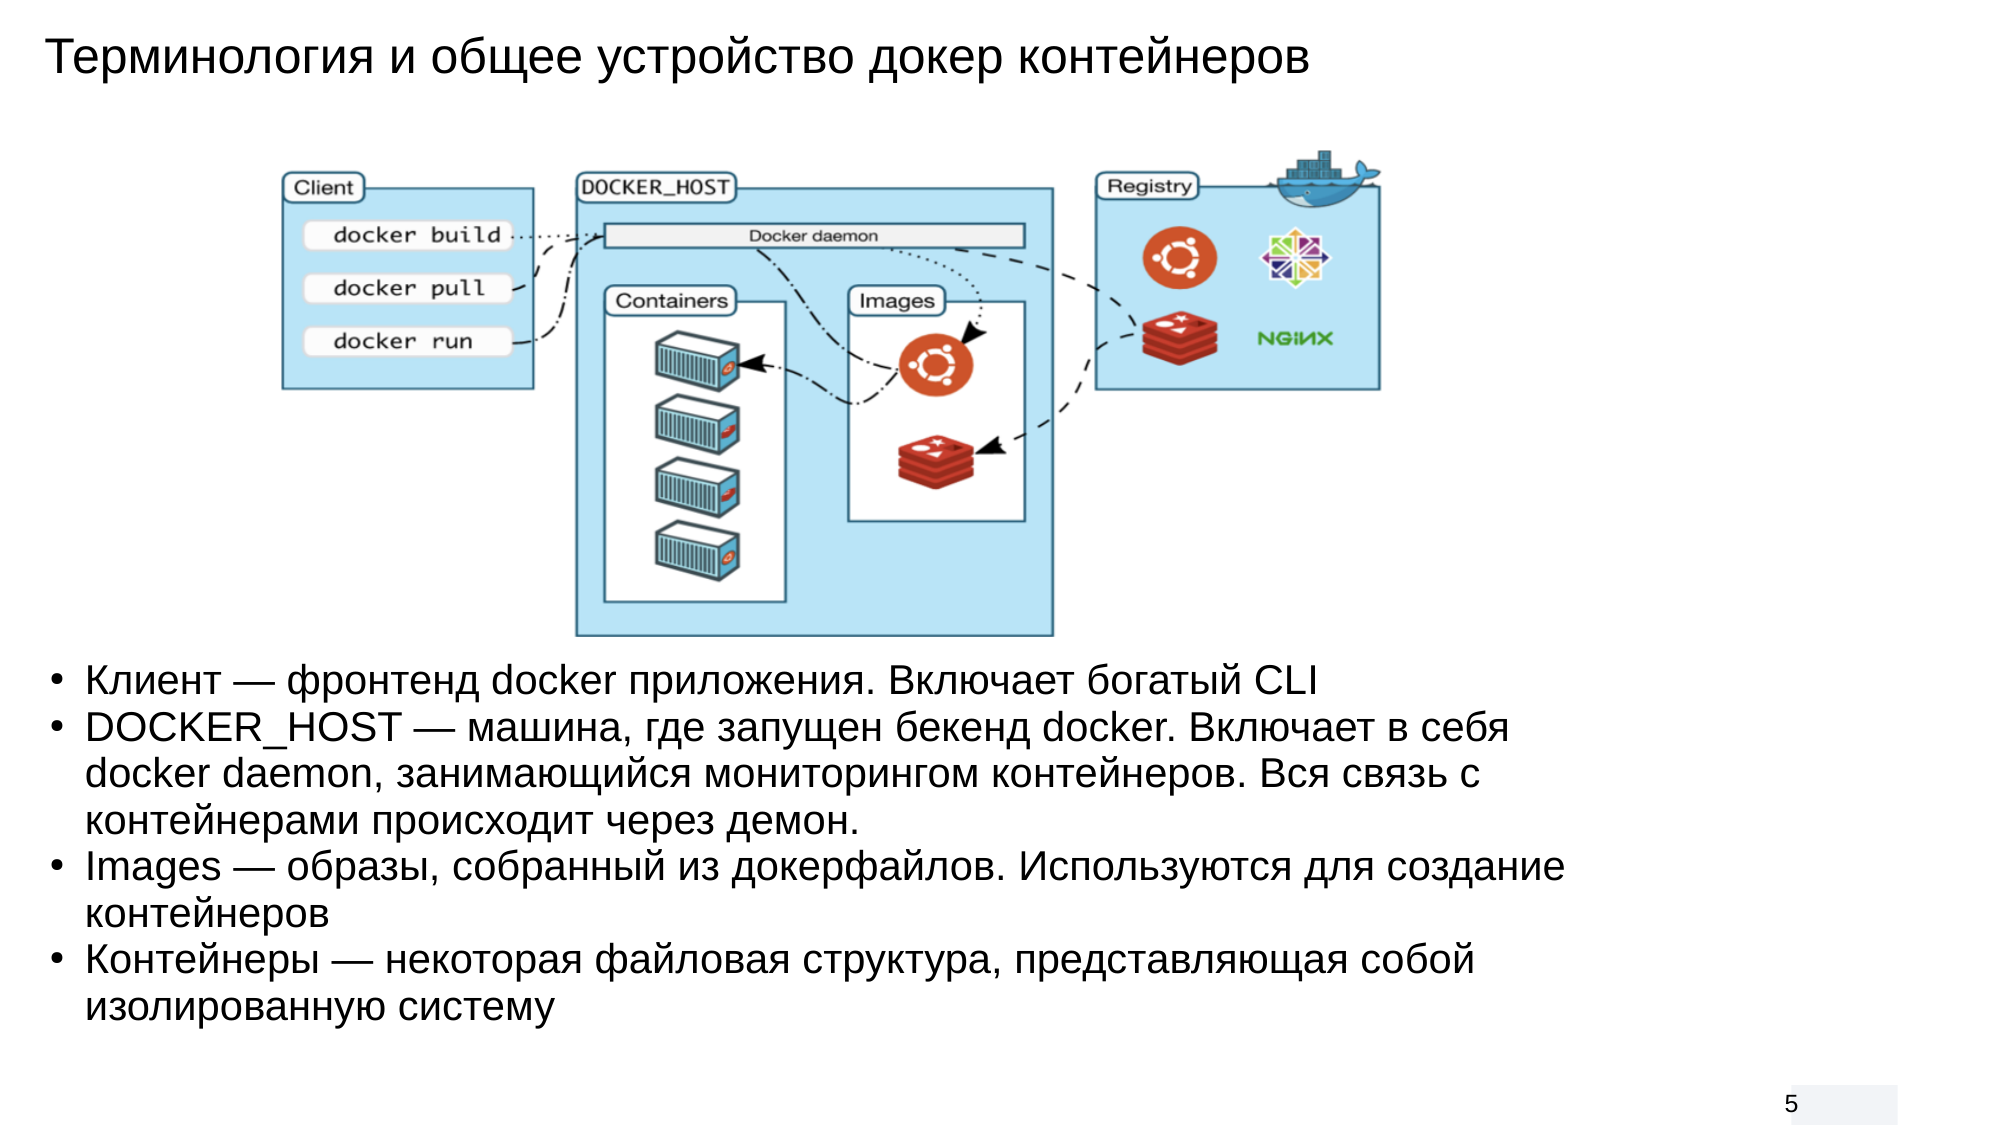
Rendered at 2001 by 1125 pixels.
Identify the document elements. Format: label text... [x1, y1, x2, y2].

text_box Терминология и общее устройство докер контейнеров [29, 21, 1595, 92]
picture [265, 147, 1398, 650]
text_box <number> [1769, 1082, 1914, 1125]
text_box Клиент — фронтенд docker приложения. Включает богатый CLI DOCKER_HOST — машина, где запущен бекенд docker. Включает в себя docker daemon, занимающийся мониторингом контейнеров. Вся связь с контейнерами происходит через демон. Images — образы, собранный из докерфайлов. Используются для создание контейнеров Контейнеры — некоторая файловая структура, представляющая собой изолированную систему [34, 649, 1595, 1125]
